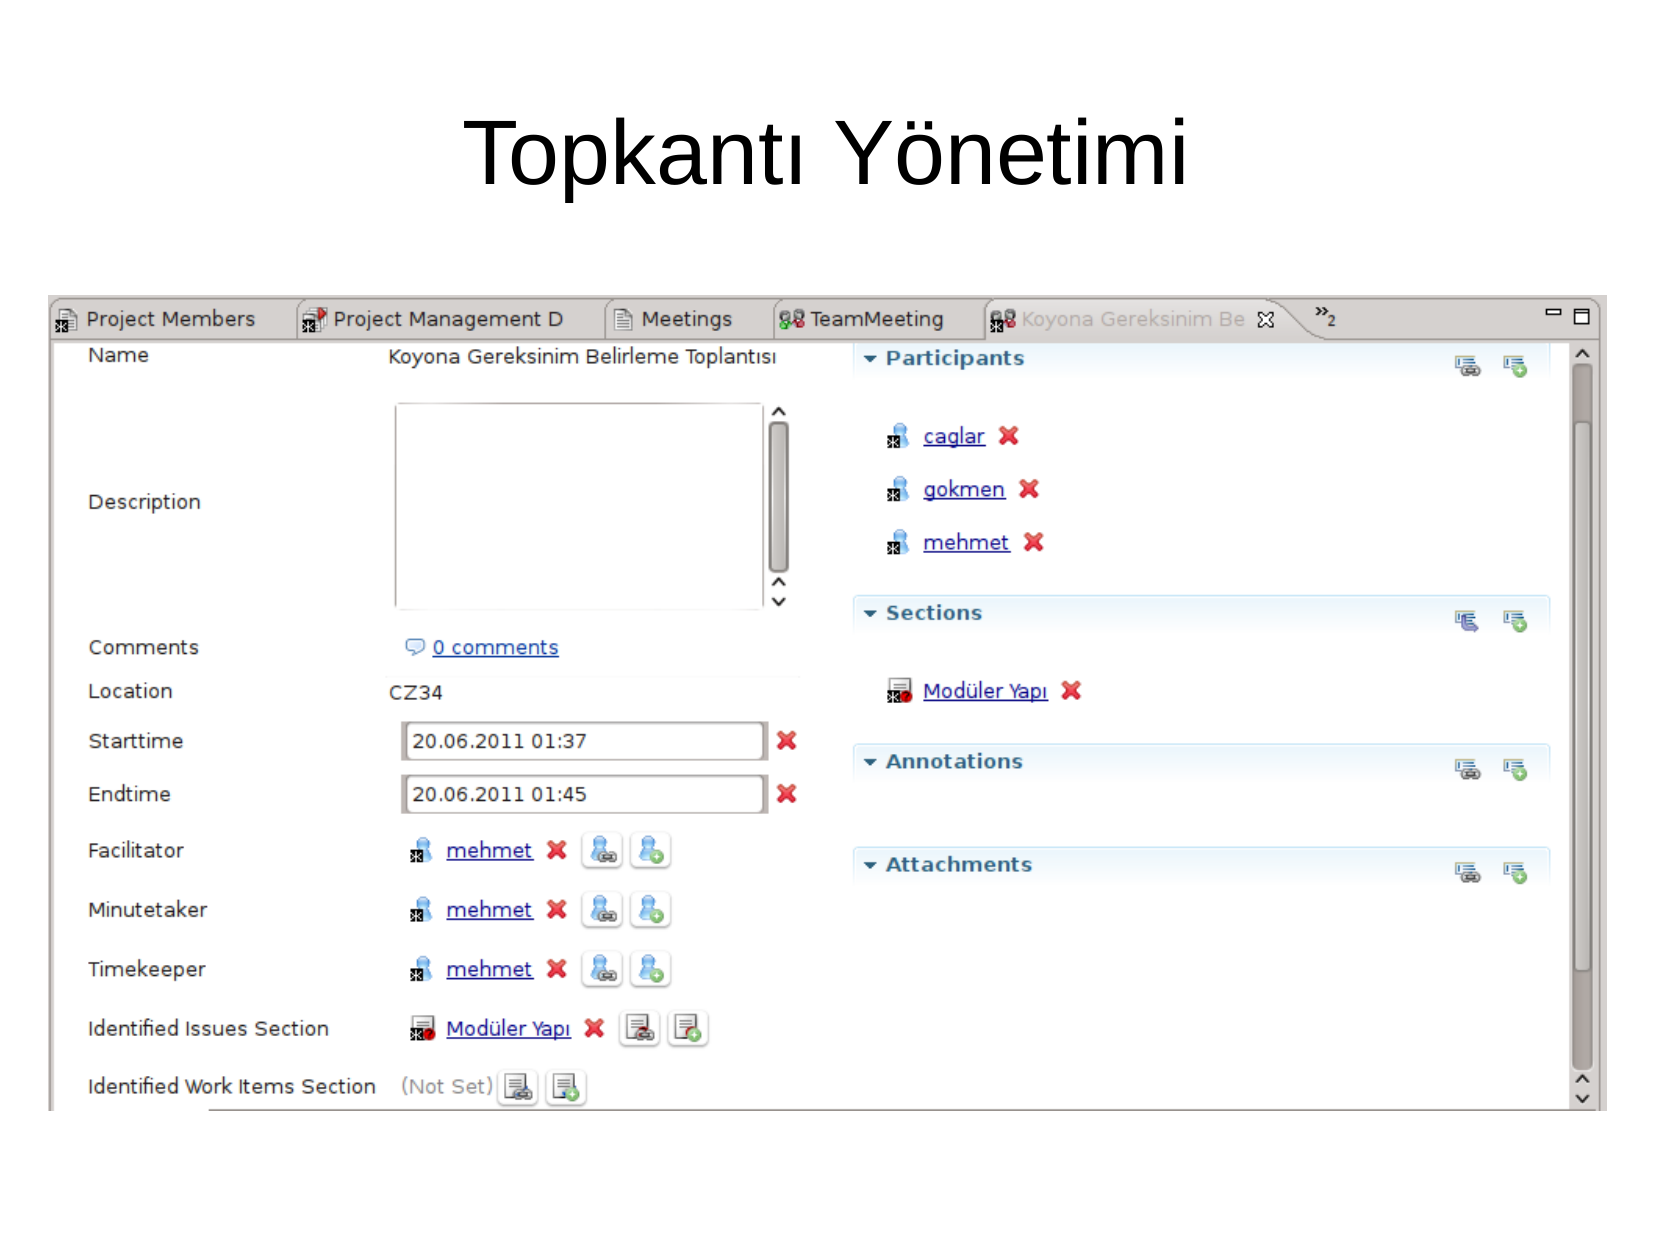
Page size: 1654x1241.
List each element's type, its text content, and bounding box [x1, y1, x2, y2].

picture [48, 295, 1607, 1111]
title Topkantı Yönetimi [82, 49, 1571, 257]
